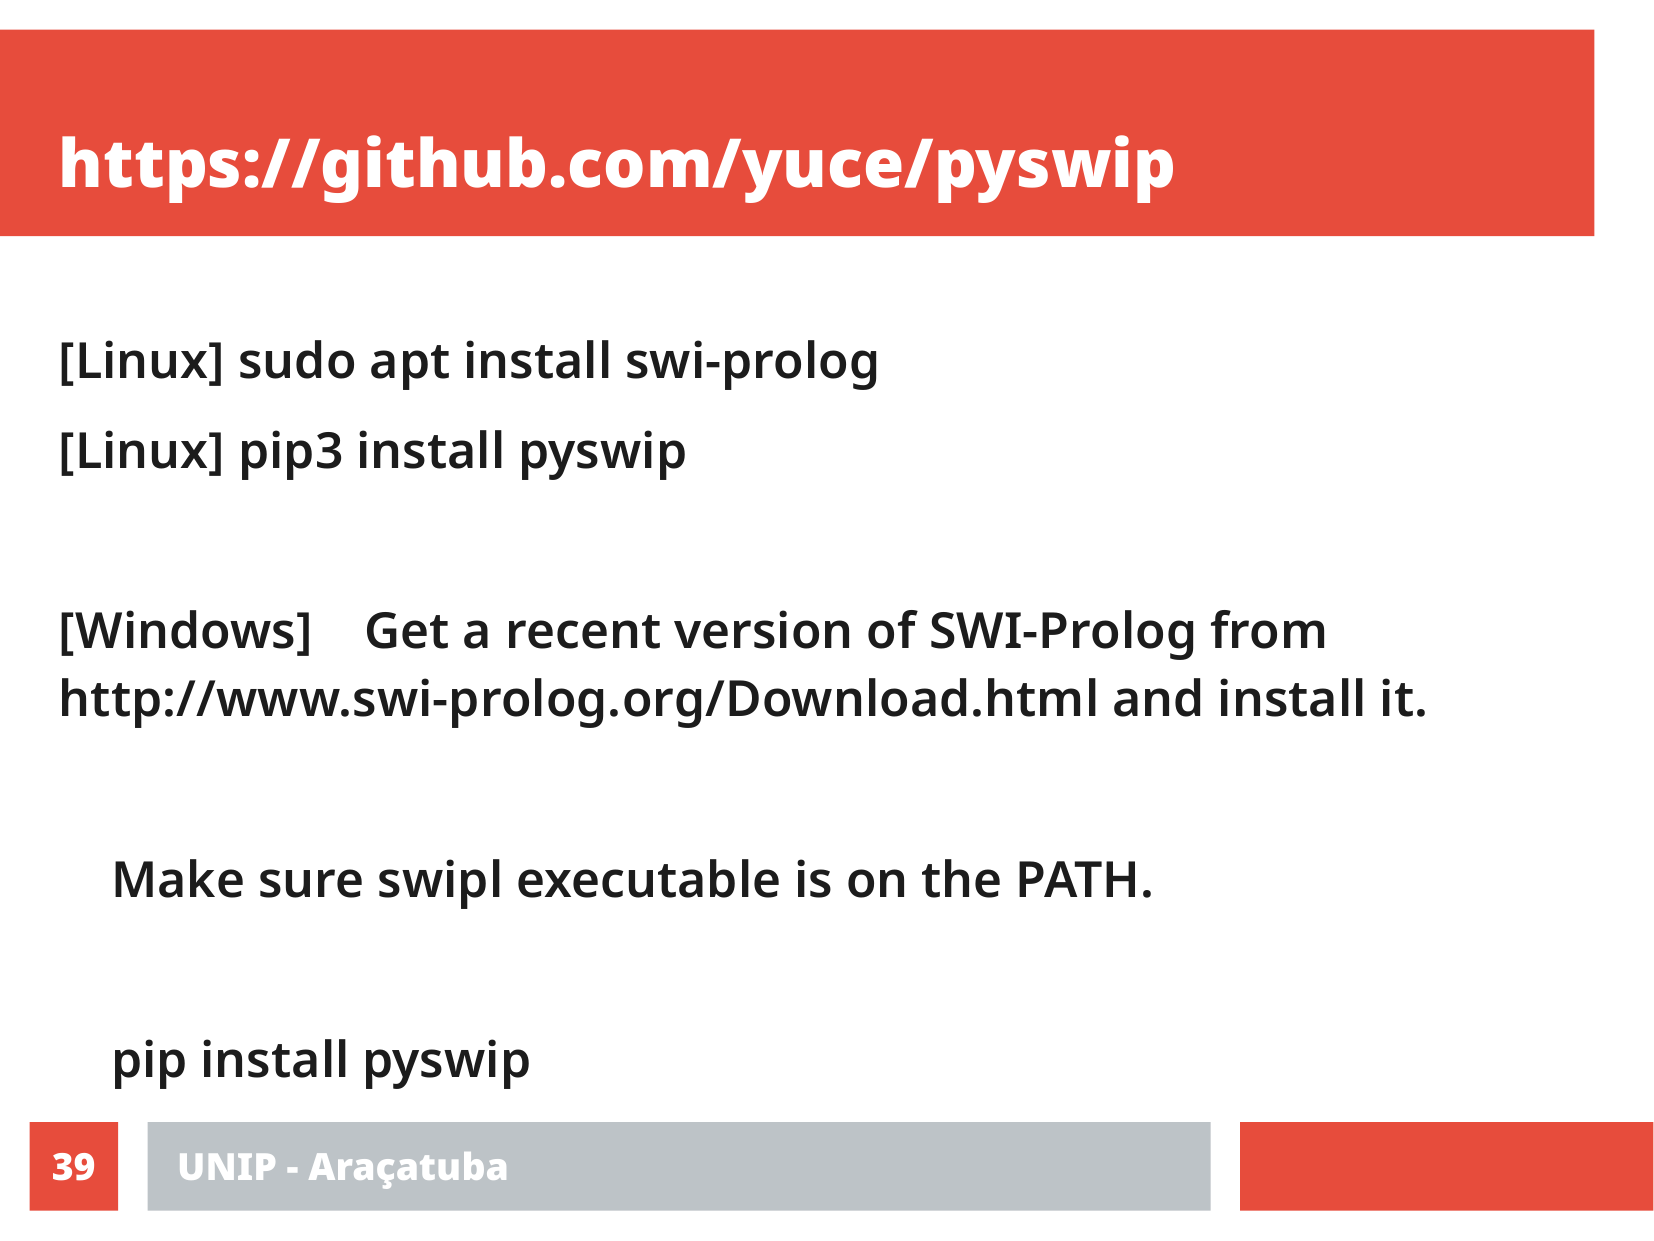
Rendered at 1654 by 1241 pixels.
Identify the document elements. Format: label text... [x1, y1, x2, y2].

title https://github.com/yuce/pyswip [59, 59, 1595, 207]
list [Linux] sudo apt install swi-prolog [Linux] pip3 install pyswip [Windows] Get a recent version of SWI-Prolog from http://www.swi-prolog.org/Download.html and install it. Make sure swipl executable is on the PATH. pip install pyswip [59, 324, 1565, 1093]
